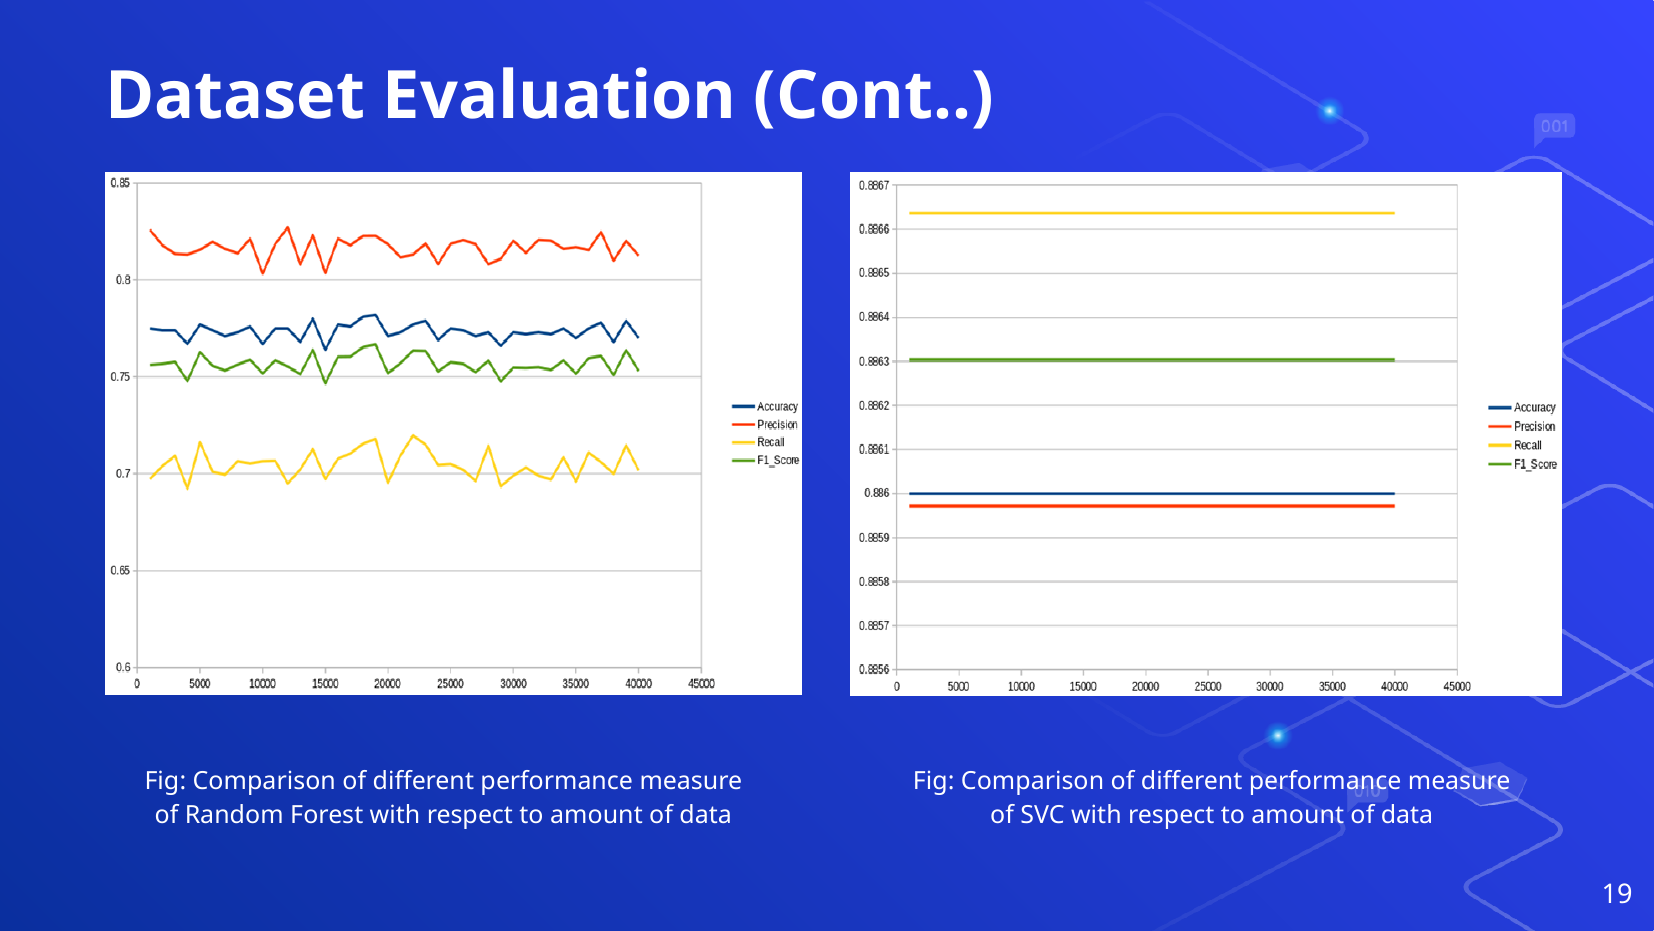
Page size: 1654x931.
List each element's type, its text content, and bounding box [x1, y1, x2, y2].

title Dataset Evaluation (Cont..) [105, 37, 1264, 132]
slide_number <number> [1533, 858, 1633, 931]
subtitle Fig: Comparison of different performance measure of SVC with respect to amount of data [903, 760, 1521, 887]
picture [0, 0, 1654, 931]
subtitle Fig: Comparison of different performance measure of Random Forest with respect to amount of data [135, 760, 753, 887]
